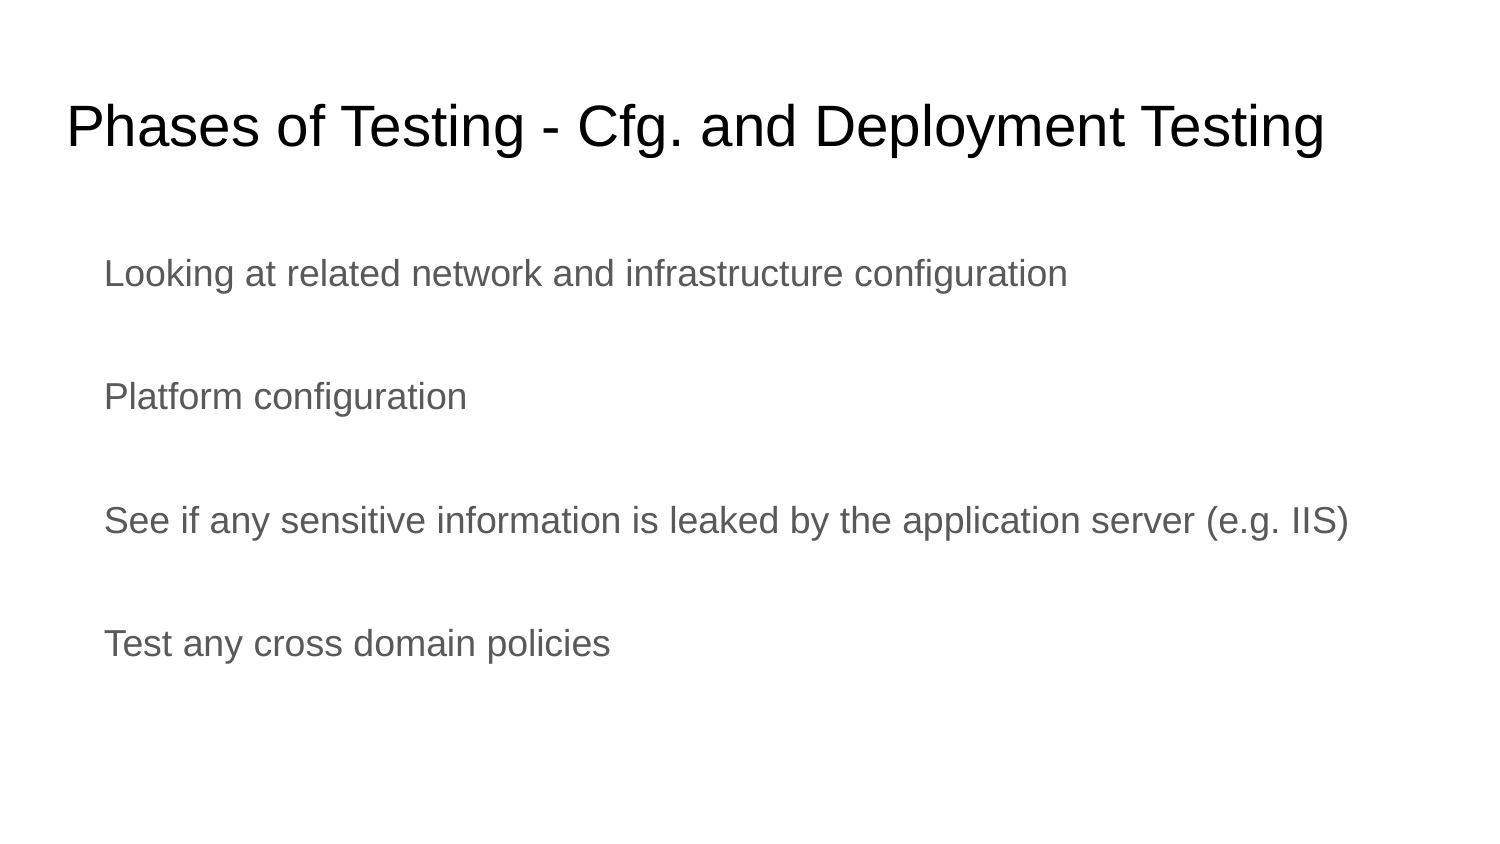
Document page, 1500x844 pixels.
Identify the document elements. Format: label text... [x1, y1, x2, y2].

title Phases of Testing - Cfg. and Deployment Testing [51, 72, 1449, 167]
list Looking at related network and infrastructure configuration Platform configuration See if any sensitive information is leaked by the application server (e.g. IIS) Test any cross domain policies [51, 189, 1449, 750]
